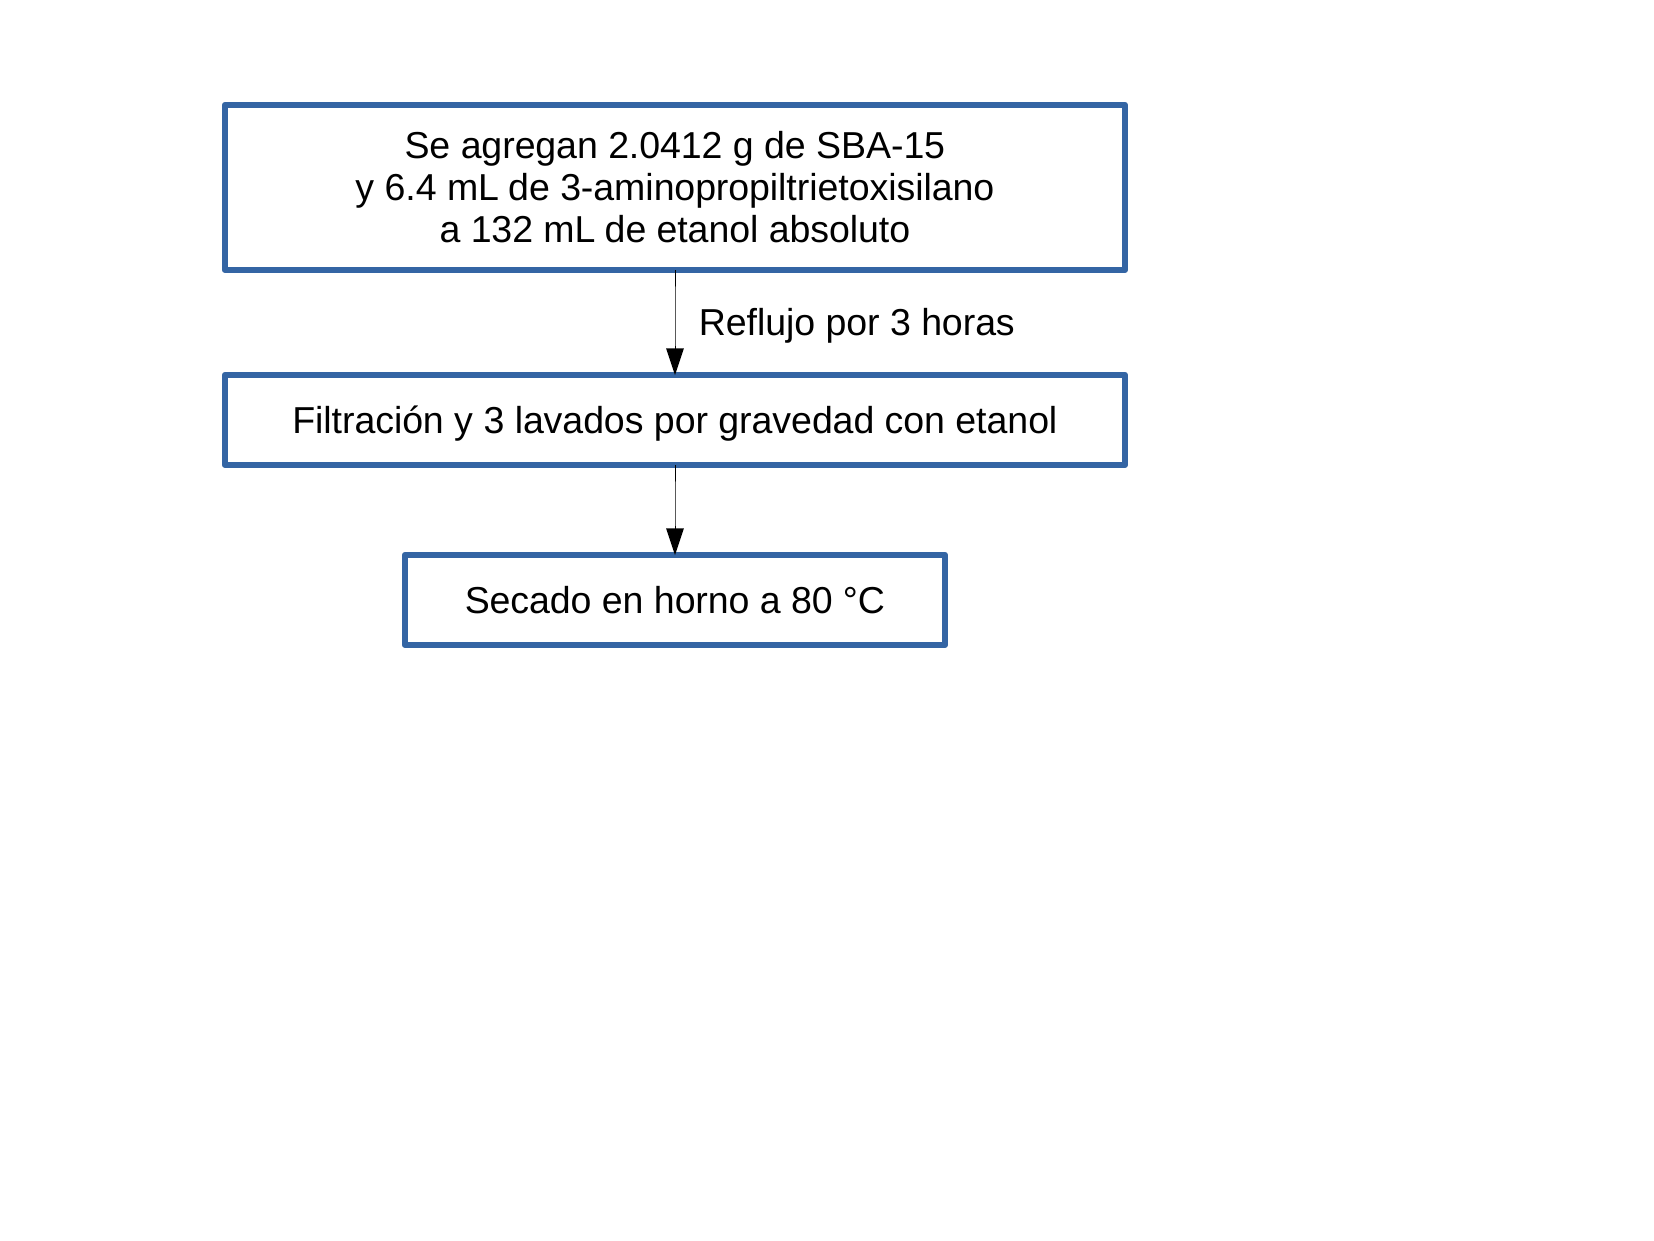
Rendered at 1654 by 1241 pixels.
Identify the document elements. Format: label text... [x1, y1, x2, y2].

text_box Reflujo por 3 horas [684, 294, 1030, 351]
text_box Secado en horno a 80 °C [405, 555, 946, 646]
text_box Se agregan 2.0412 g de SBA-15 y 6.4 mL de 3-aminopropiltrietoxisilano a 132 mL de etanol absoluto [225, 105, 1126, 271]
text_box Filtración y 3 lavados por gravedad con etanol [225, 375, 1126, 466]
